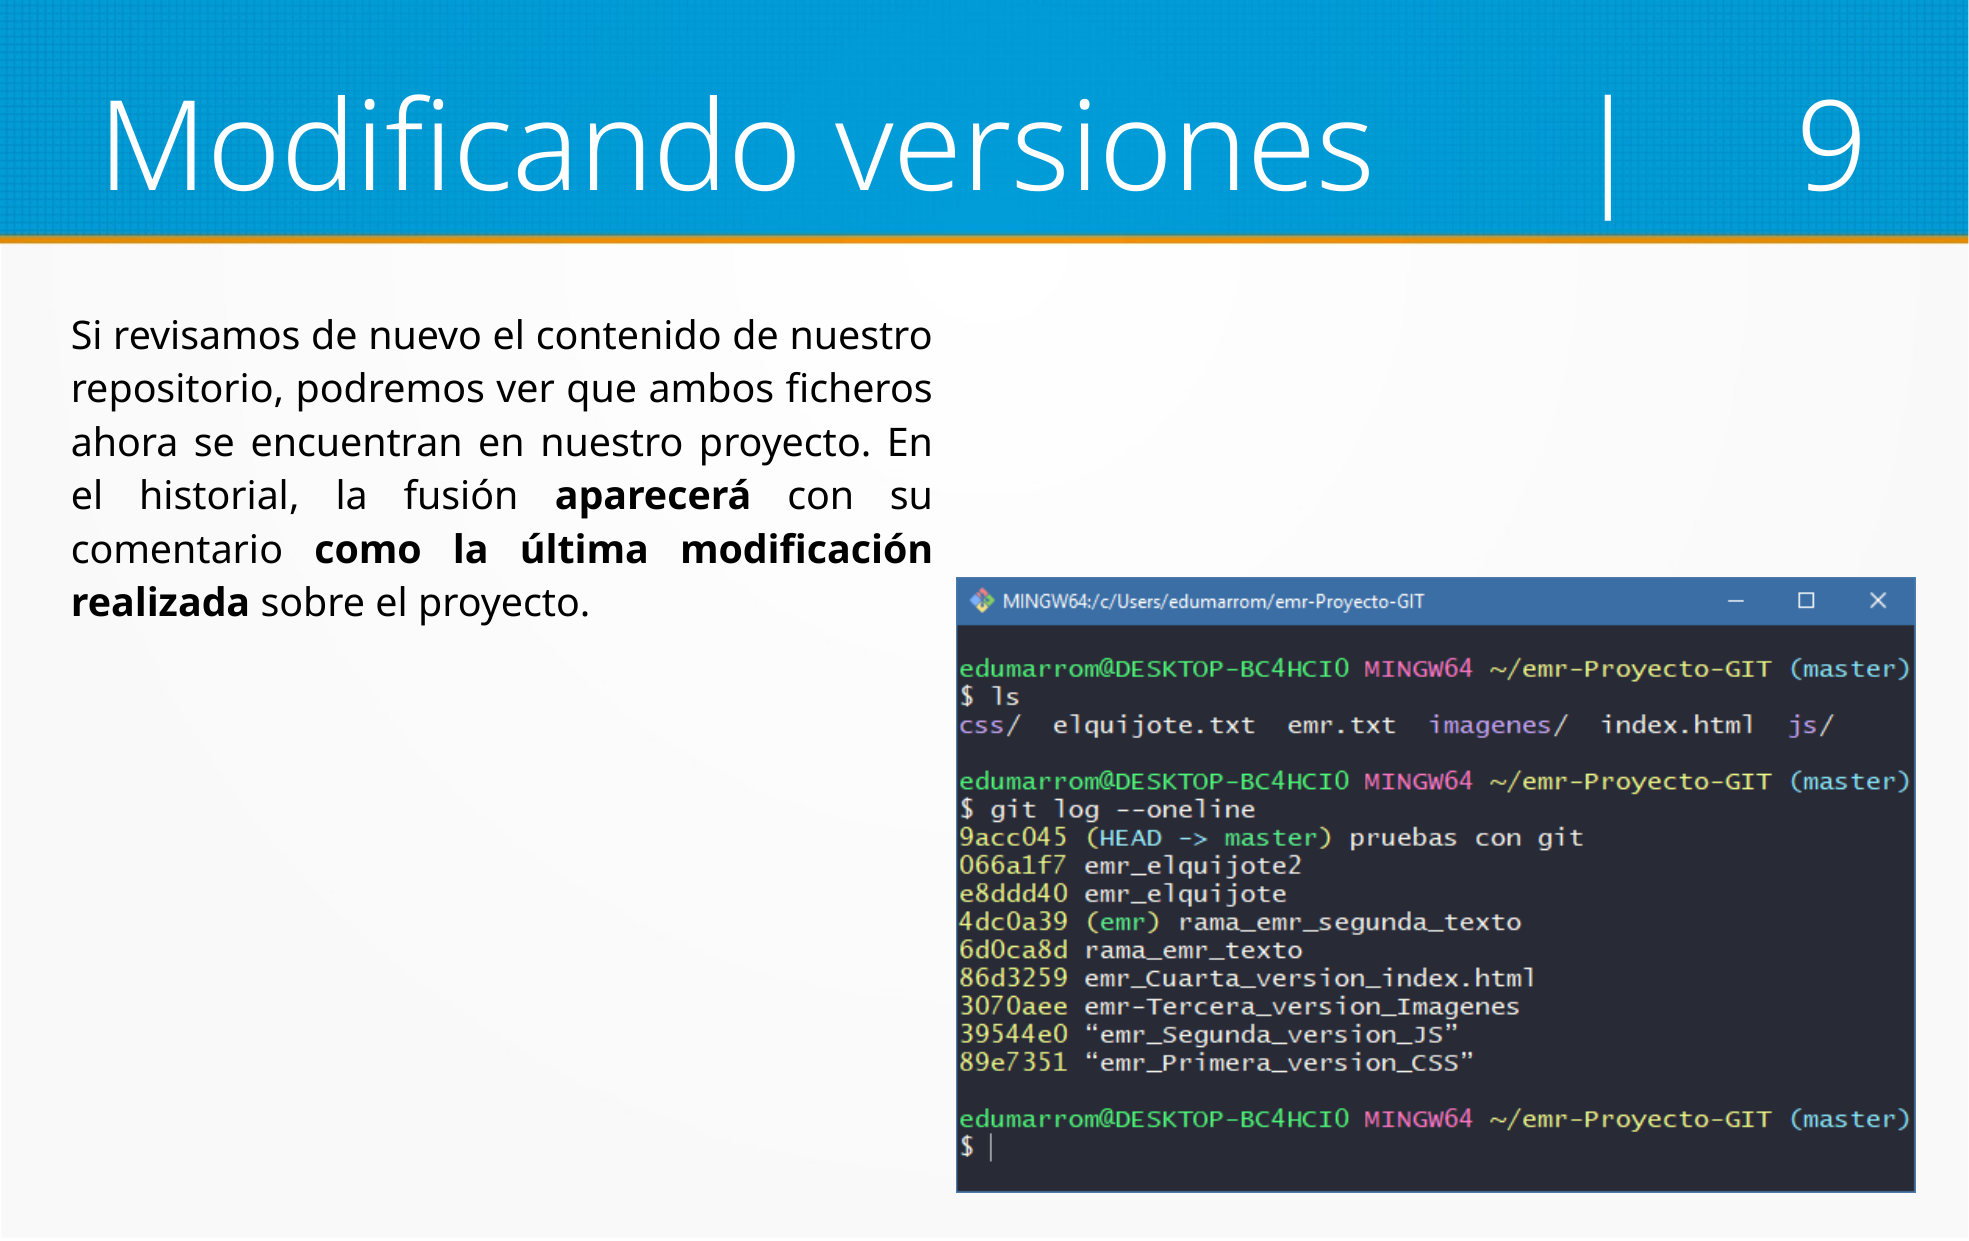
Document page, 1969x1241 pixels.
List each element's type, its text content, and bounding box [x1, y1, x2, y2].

list Si revisamos de nuevo el contenido de nuestro repositorio, podremos ver que ambos ficheros ahora se encuentran en nuestro proyecto. En el historial, la fusión aparecerá con su comentario como la última modificación realizada sobre el proyecto. [70, 307, 934, 686]
title Modificando versiones | 9 [98, 19, 1870, 227]
picture [0, 233, 1969, 1241]
